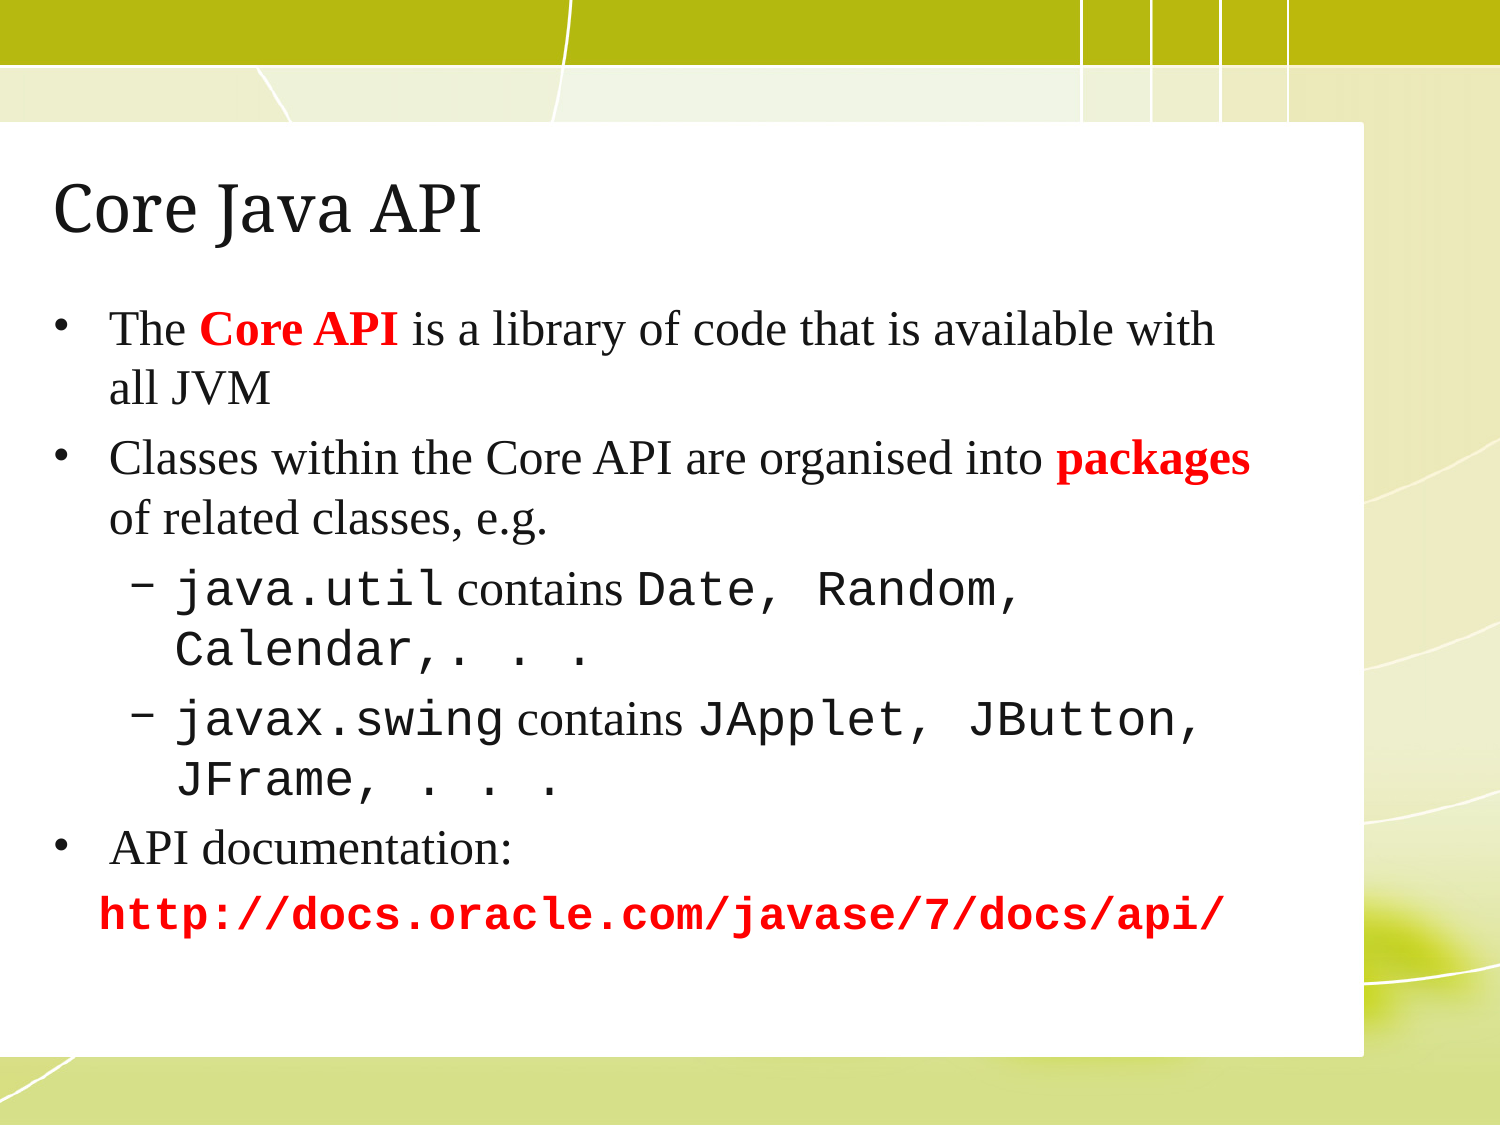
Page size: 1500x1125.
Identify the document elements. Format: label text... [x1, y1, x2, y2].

picture [0, 0, 1500, 1125]
list The Core API is a library of code that is available with all JVM Classes within the Core API are organised into packages of related classes, e.g. java.util contains Date, Random, Calendar,. . . javax.swing contains JApplet, JButton, JFrame, . . . API documentation: http://docs.oracle.com/javase/7/docs/api/ [37, 287, 1288, 963]
title Core Java API [37, 137, 1288, 275]
